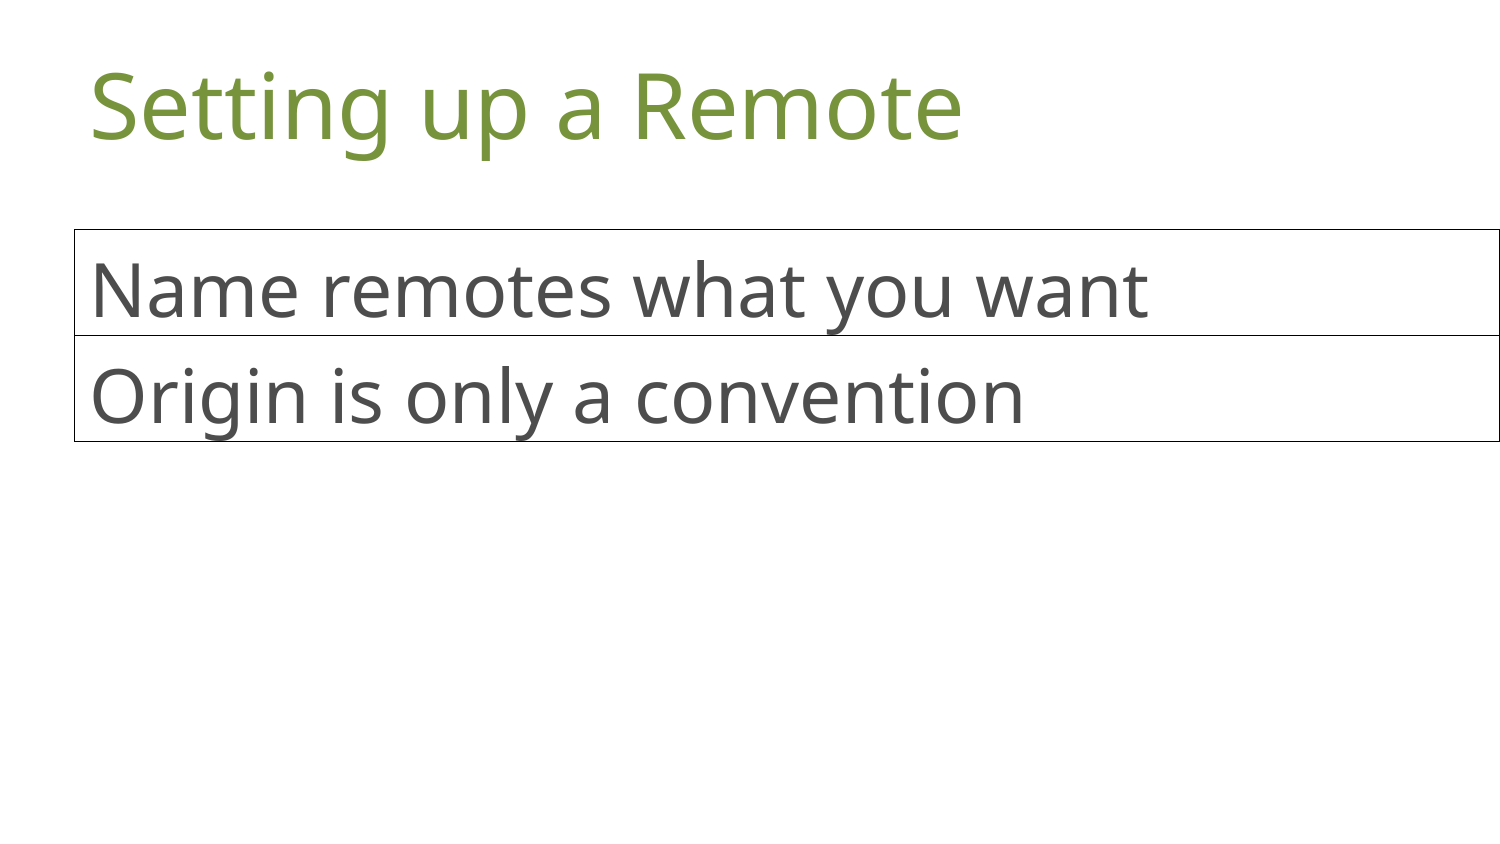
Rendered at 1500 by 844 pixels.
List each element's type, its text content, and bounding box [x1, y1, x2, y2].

text_box Origin is only a convention [74, 335, 1500, 442]
title Setting up a Remote [75, 33, 1425, 175]
text_box Name remotes what you want [74, 229, 1500, 335]
